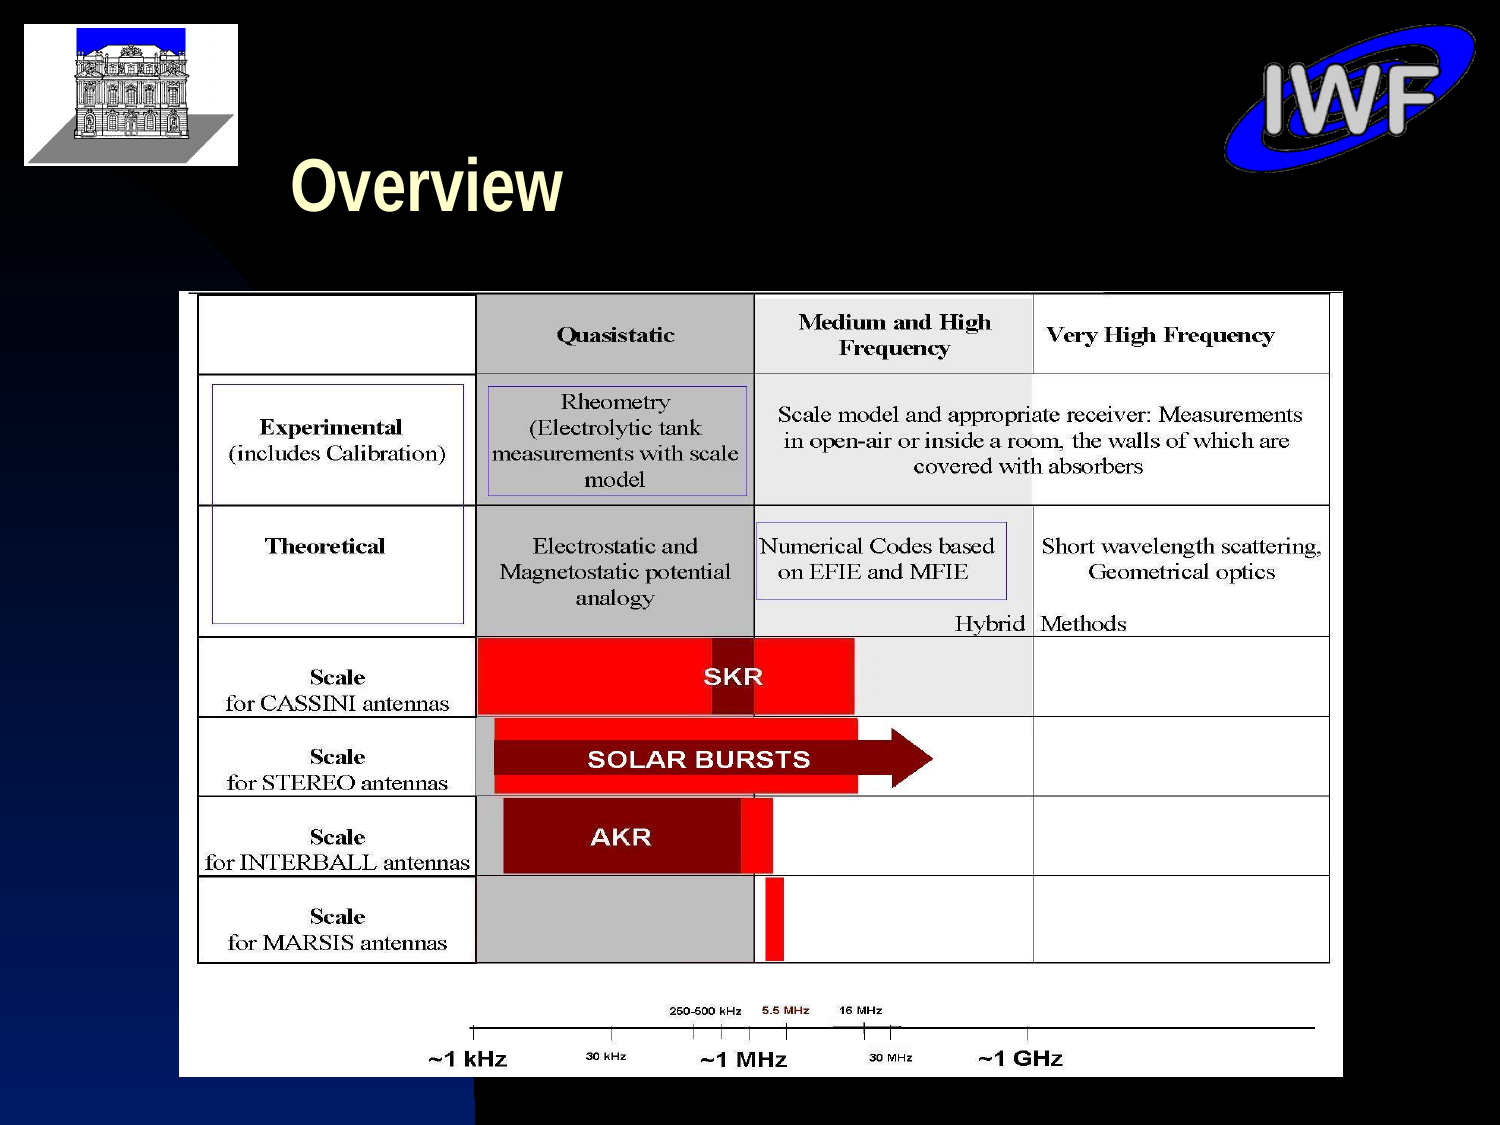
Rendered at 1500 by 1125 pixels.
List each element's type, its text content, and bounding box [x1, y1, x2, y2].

title Overview [275, 99, 1463, 288]
picture [1224, 24, 1476, 173]
picture [179, 291, 1343, 1077]
picture [24, 24, 238, 166]
